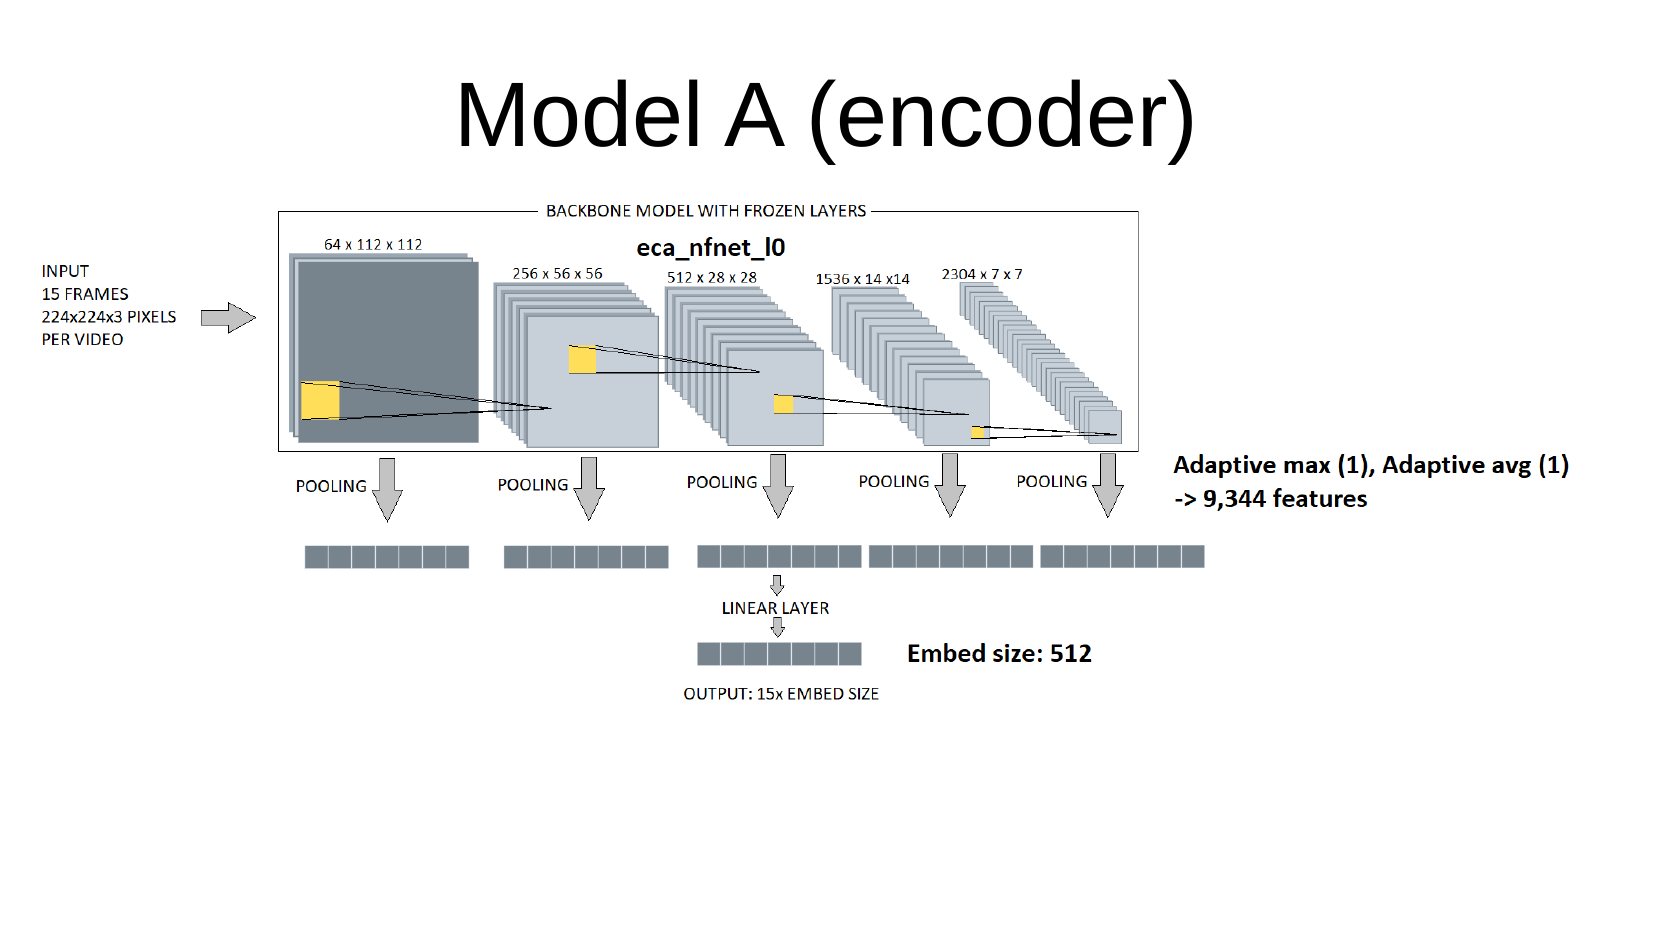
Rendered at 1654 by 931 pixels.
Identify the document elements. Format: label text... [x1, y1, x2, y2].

picture [37, 187, 1613, 721]
title Model A (encoder) [82, 37, 1571, 187]
